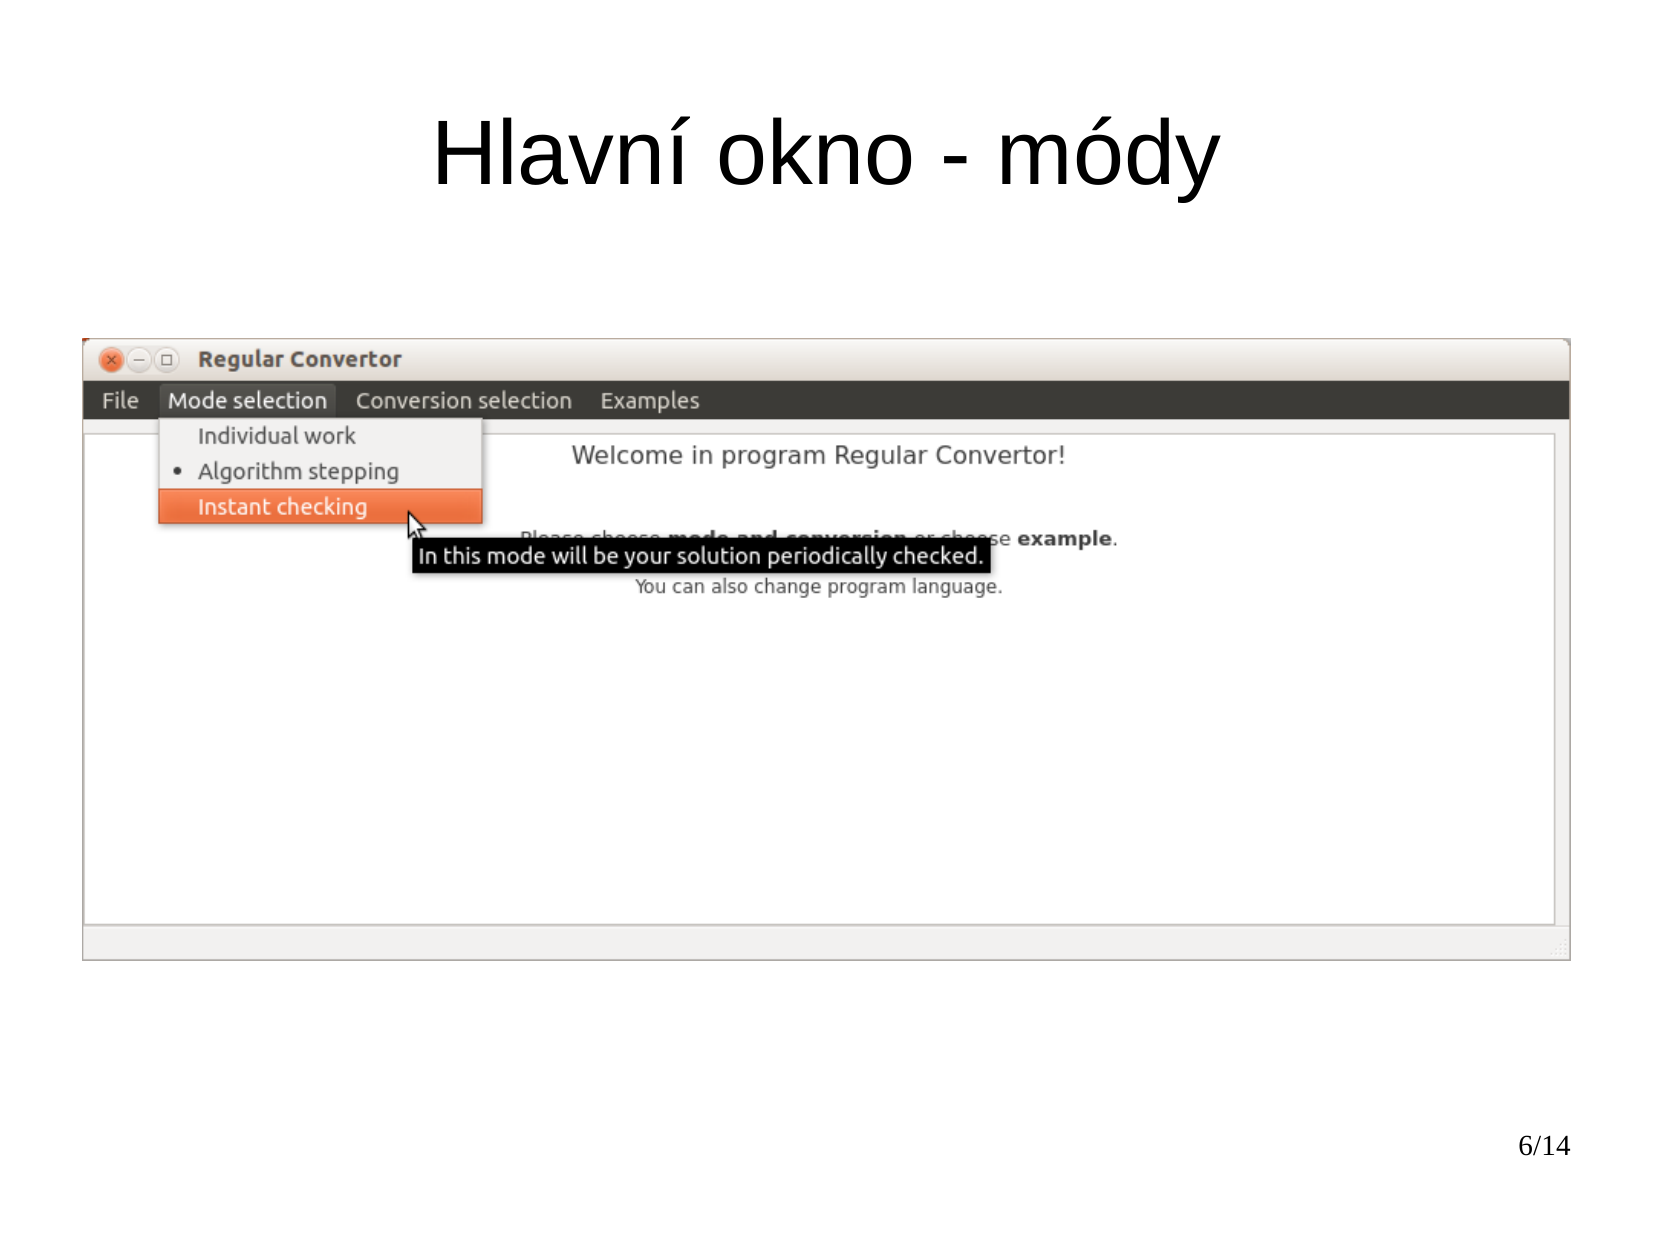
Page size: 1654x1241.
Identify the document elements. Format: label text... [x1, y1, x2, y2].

title Hlavní okno - módy [82, 49, 1571, 257]
picture [82, 338, 1571, 961]
